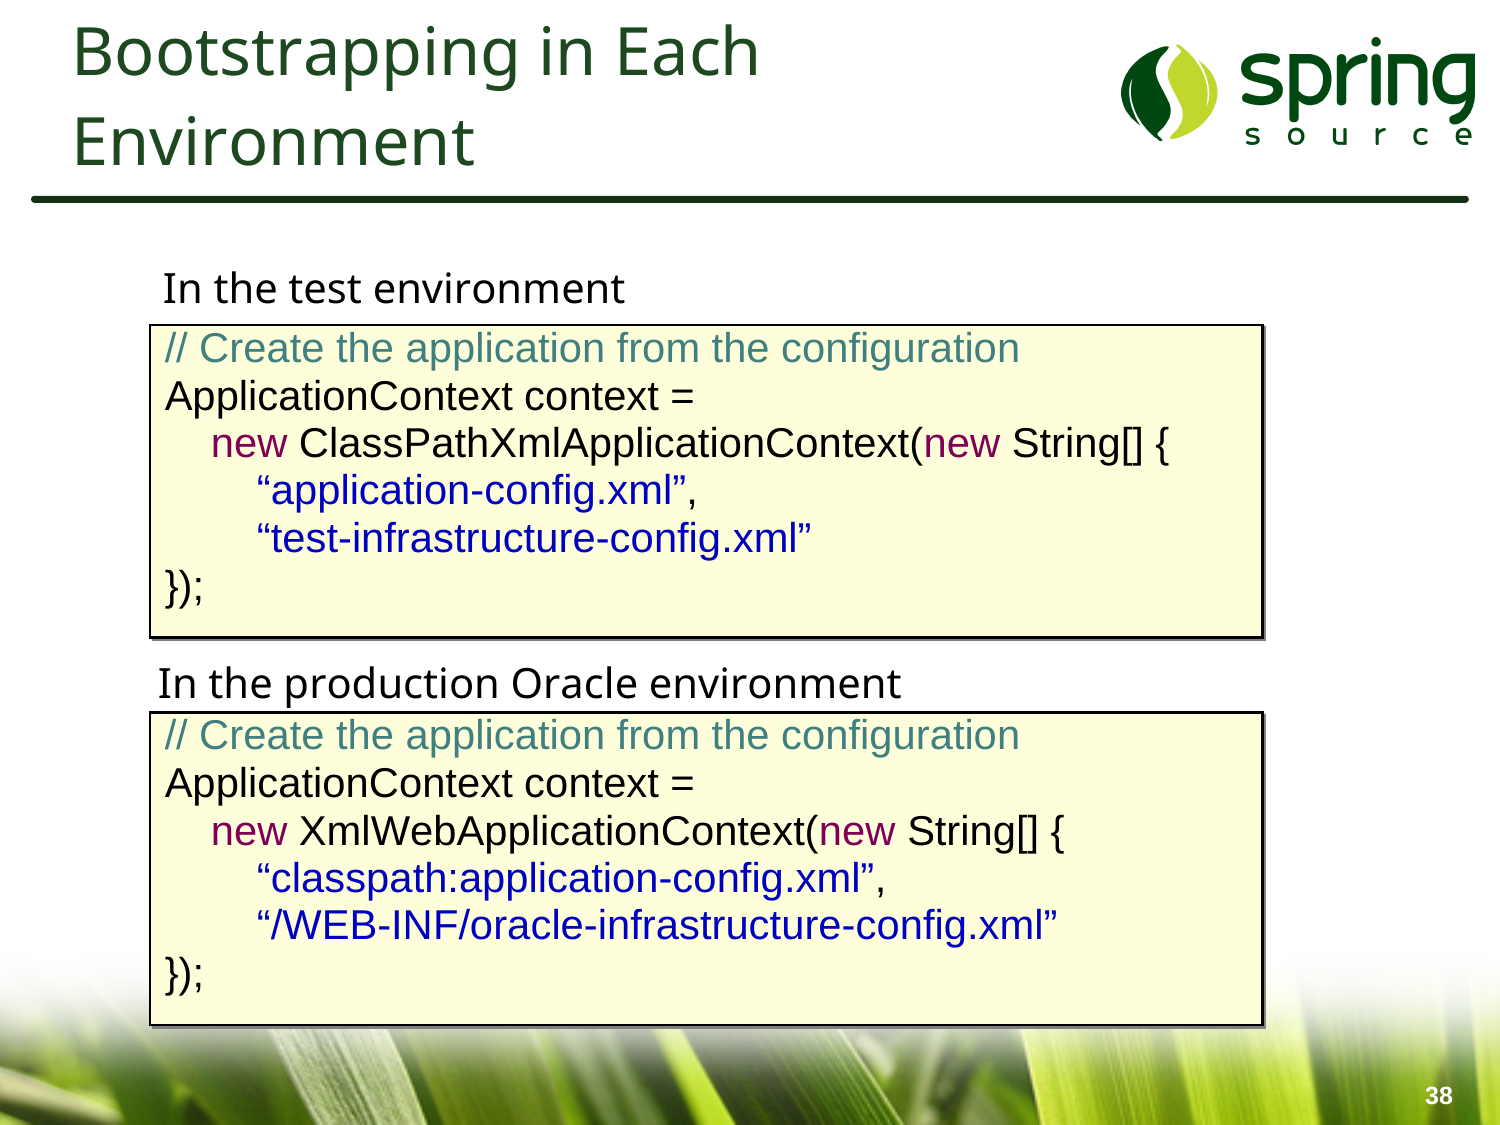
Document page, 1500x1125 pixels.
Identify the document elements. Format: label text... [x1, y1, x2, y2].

picture [1121, 37, 1475, 145]
picture [0, 944, 1500, 1125]
text_box // Create the application from the configuration ApplicationContext context = new ClassPathXmlApplicationContext(new String[] { “application-config.xml”, “test-infrastructure-config.xml” }); [150, 324, 1263, 638]
title Bootstrapping in Each Environment [56, 5, 1089, 184]
text_box In the test environment [137, 251, 641, 324]
text_box // Create the application from the configuration ApplicationContext context = new XmlWebApplicationContext(new String[] { “classpath:application-config.xml”, “/WEB-INF/oracle-infrastructure-config.xml” }); [150, 712, 1263, 1026]
text_box In the production Oracle environment [132, 645, 917, 719]
